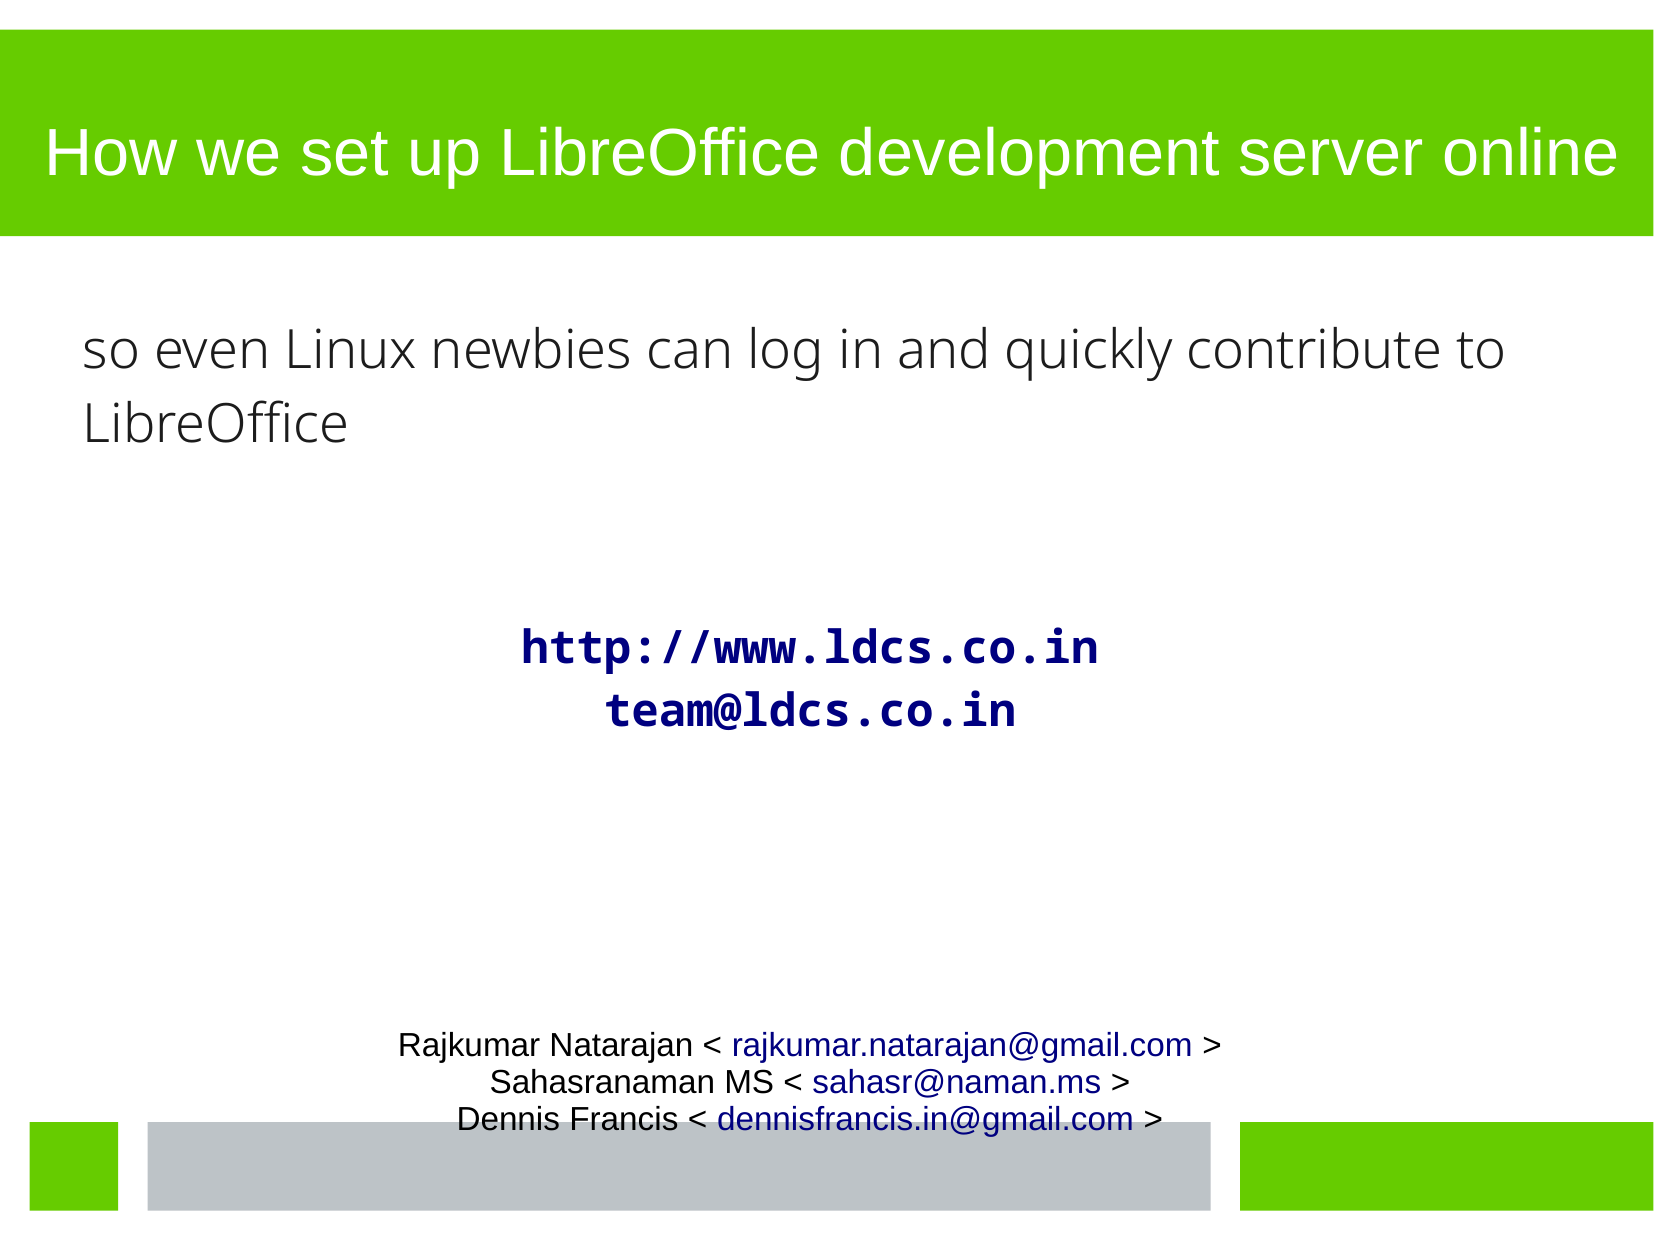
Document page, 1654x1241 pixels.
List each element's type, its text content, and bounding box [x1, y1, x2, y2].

subtitle so even Linux newbies can log in and quickly contribute to LibreOffice [82, 310, 1571, 526]
text_box http://www.ldcs.co.in team@ldcs.co.in Rajkumar Natarajan < rajkumar.natarajan@gmail.com > Sahasranaman MS < sahasr@naman.ms > Dennis Francis < dennisfrancis.in@gmail.com > [30, 570, 1591, 1087]
title How we set up LibreOffice development server online [44, 39, 1641, 190]
